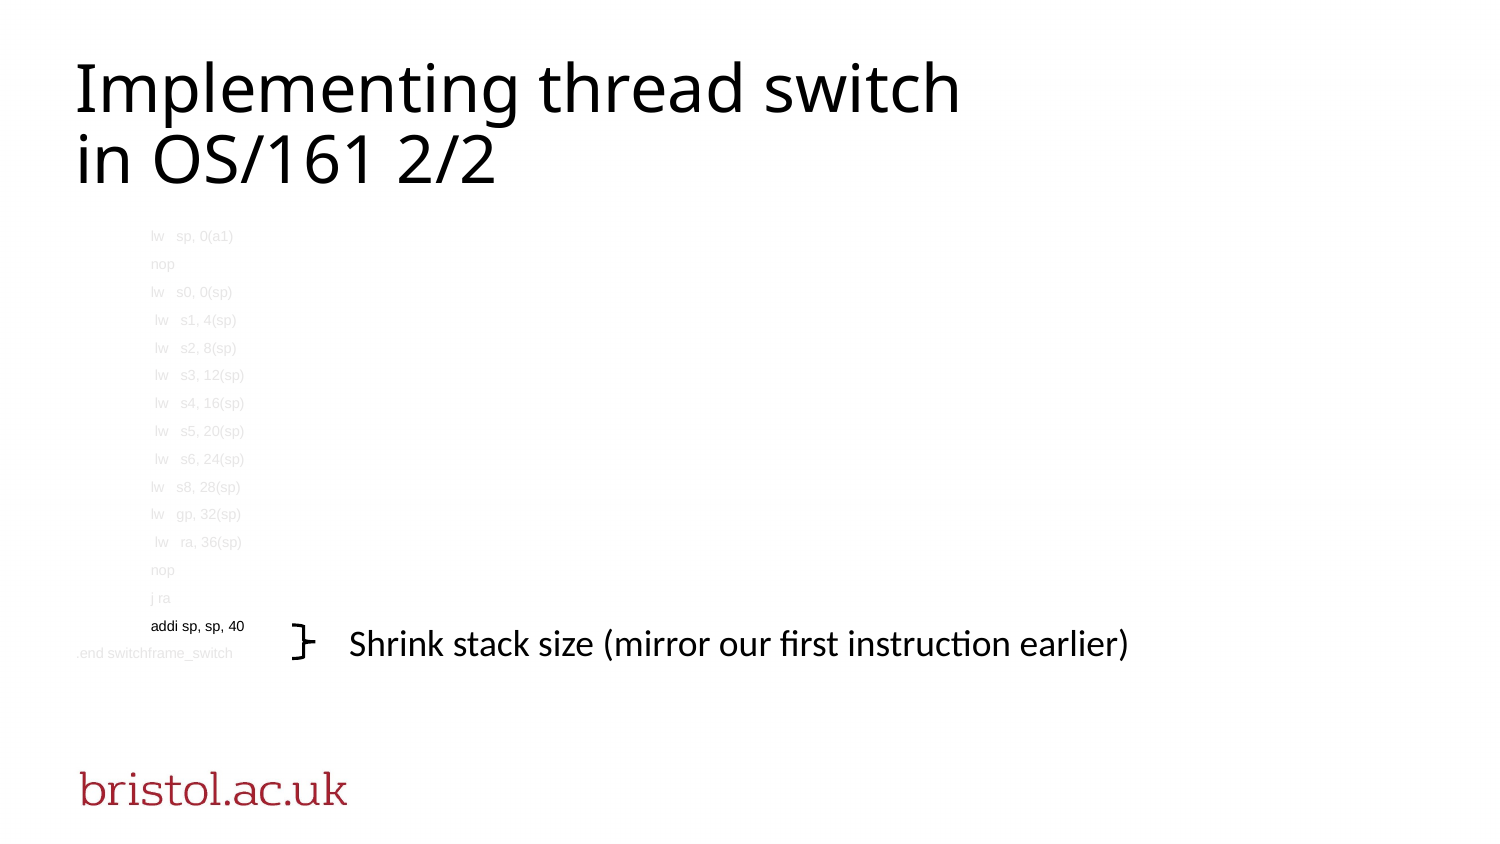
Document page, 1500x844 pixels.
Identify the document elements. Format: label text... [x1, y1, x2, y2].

text_box Shrink stack size (mirror our first instruction earlier) [334, 611, 1156, 673]
list lw sp, 0(a1) nop lw s0, 0(sp) lw s1, 4(sp) lw s2, 8(sp) lw s3, 12(sp) lw s4, 16(sp) lw s5, 20(sp) lw s6, 24(sp) lw s8, 28(sp) lw gp, 32(sp) lw ra, 36(sp) nop j ra addi sp, sp, 40 .end switchframe_switch [60, 224, 1440, 699]
title Implementing thread switch in OS/161 2/2 [60, 44, 1440, 209]
